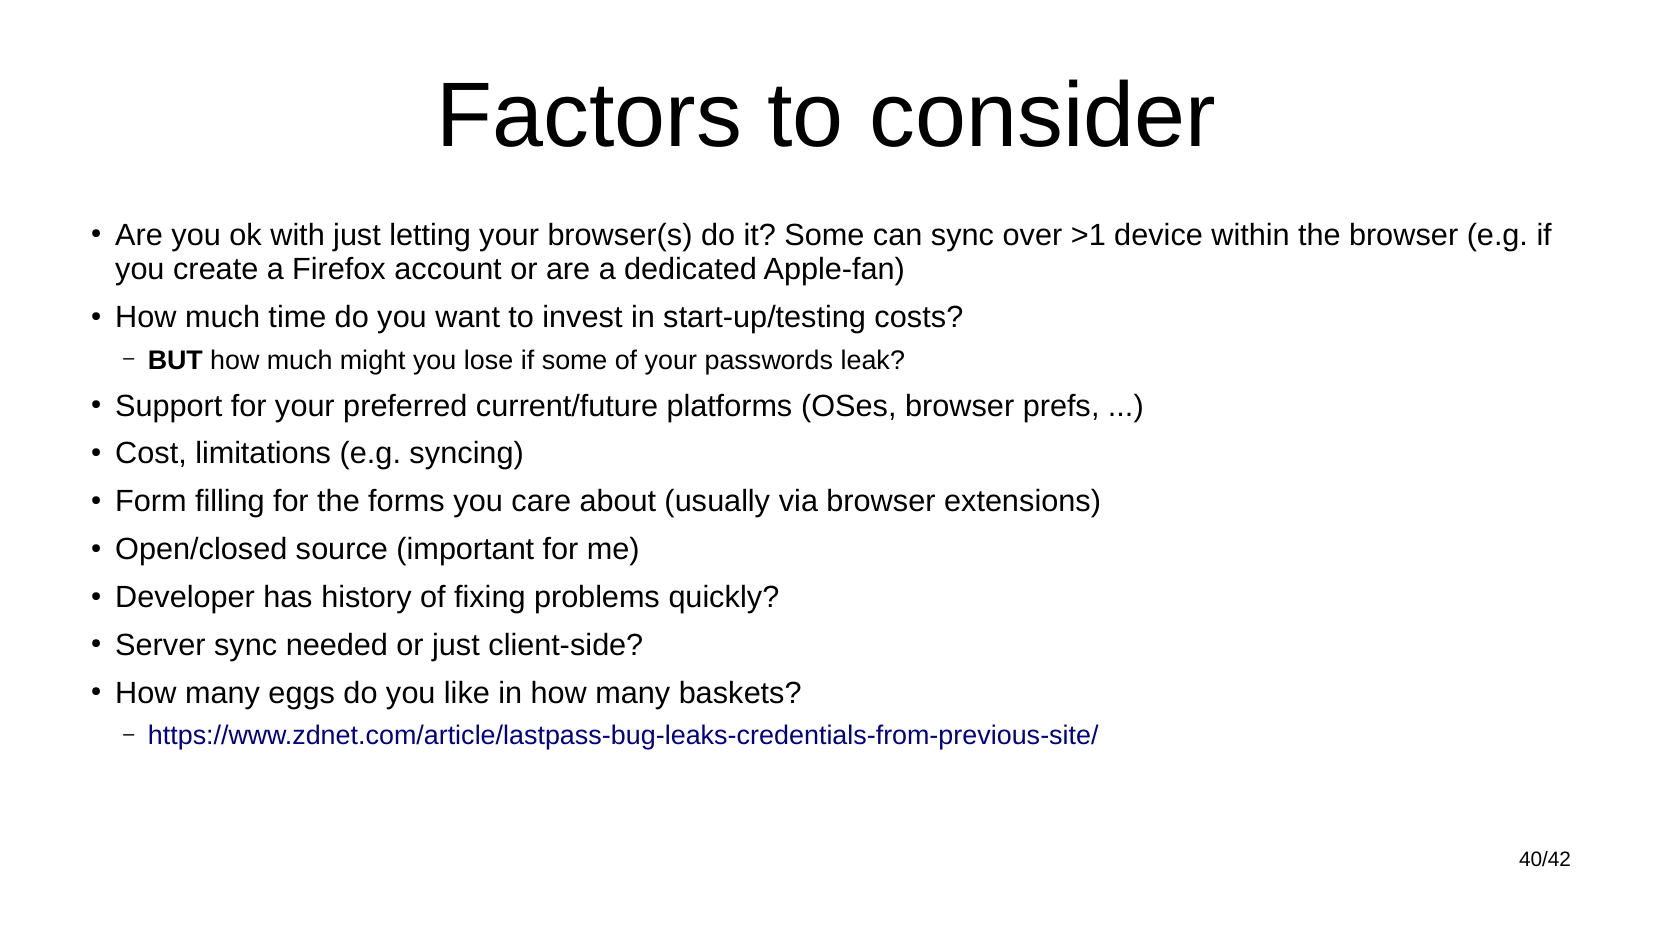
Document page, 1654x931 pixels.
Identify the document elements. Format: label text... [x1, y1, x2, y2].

list Are you ok with just letting your browser(s) do it? Some can sync over >1 device within the browser (e.g. if you create a Firefox account or are a dedicated Apple-fan) How much time do you want to invest in start-up/testing costs? BUT how much might you lose if some of your passwords leak? Support for your preferred current/future platforms (OSes, browser prefs, ...) Cost, limitations (e.g. syncing) Form filling for the forms you care about (usually via browser extensions) Open/closed source (important for me) Developer has history of fixing problems quickly? Server sync needed or just client-side? How many eggs do you like in how many baskets? https://www.zdnet.com/article/lastpass-bug-leaks-credentials-from-previous-site/ [82, 217, 1571, 758]
title Factors to consider [82, 37, 1571, 193]
